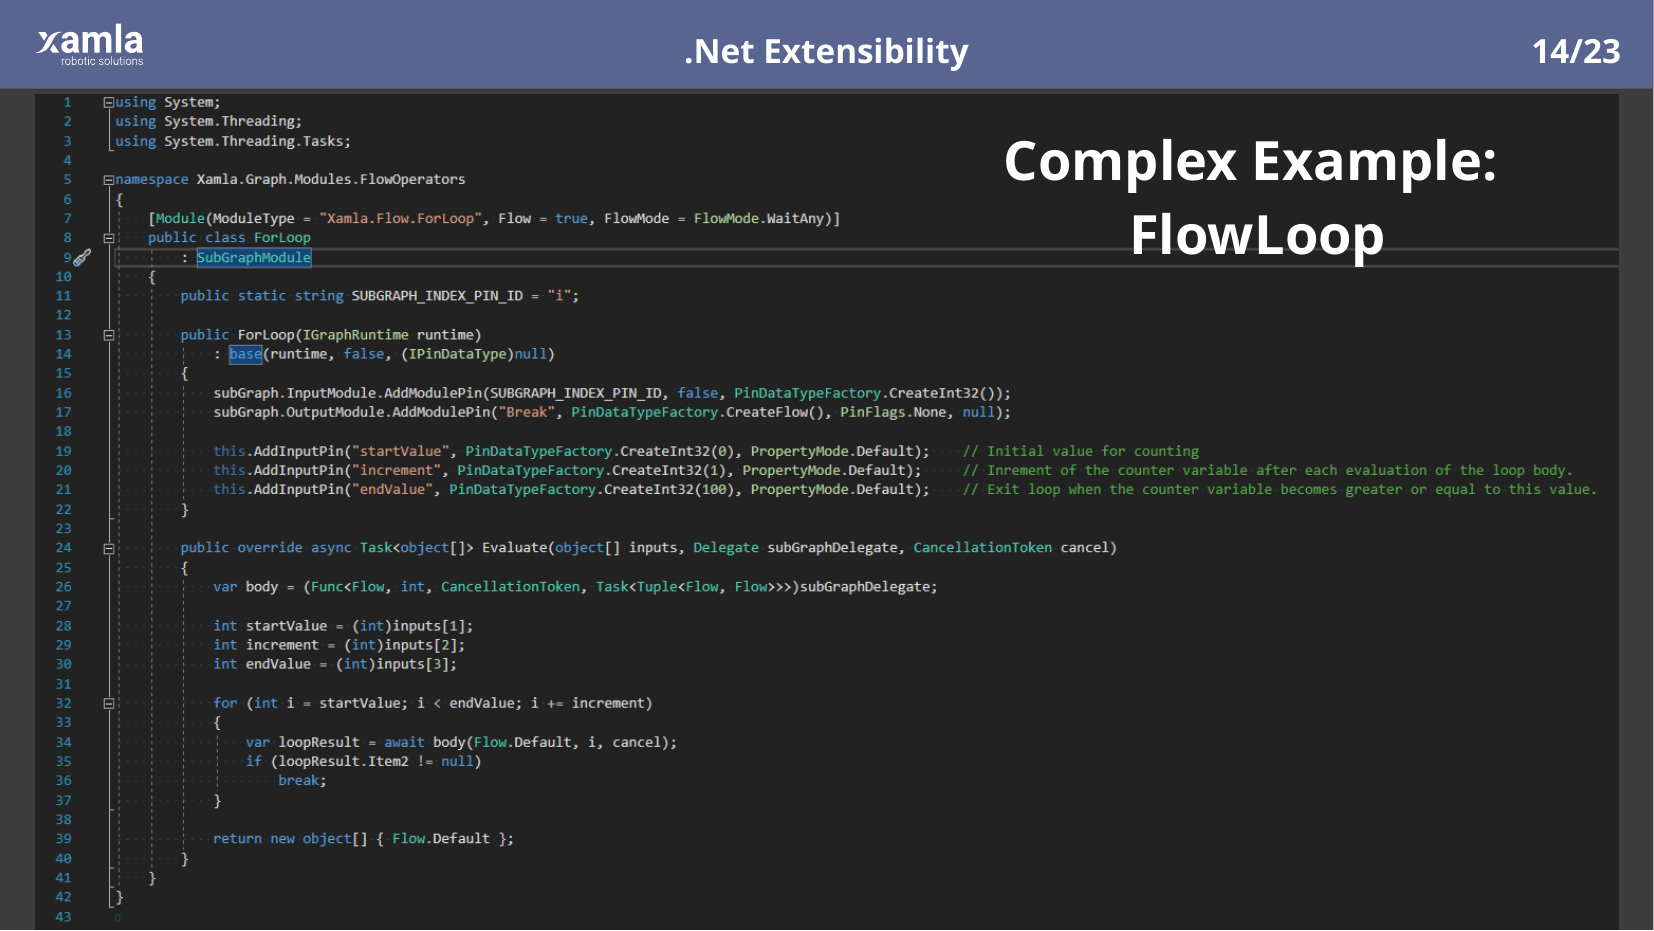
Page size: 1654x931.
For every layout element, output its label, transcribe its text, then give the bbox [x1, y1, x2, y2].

text_box .Net Extensibility [296, 20, 1357, 83]
picture [35, 23, 143, 65]
text_box 14/23 [1511, 20, 1636, 83]
text_box [0, 0, 1654, 89]
picture [35, 94, 1619, 930]
text_box Complex Example: FlowLoop [862, 114, 1654, 273]
